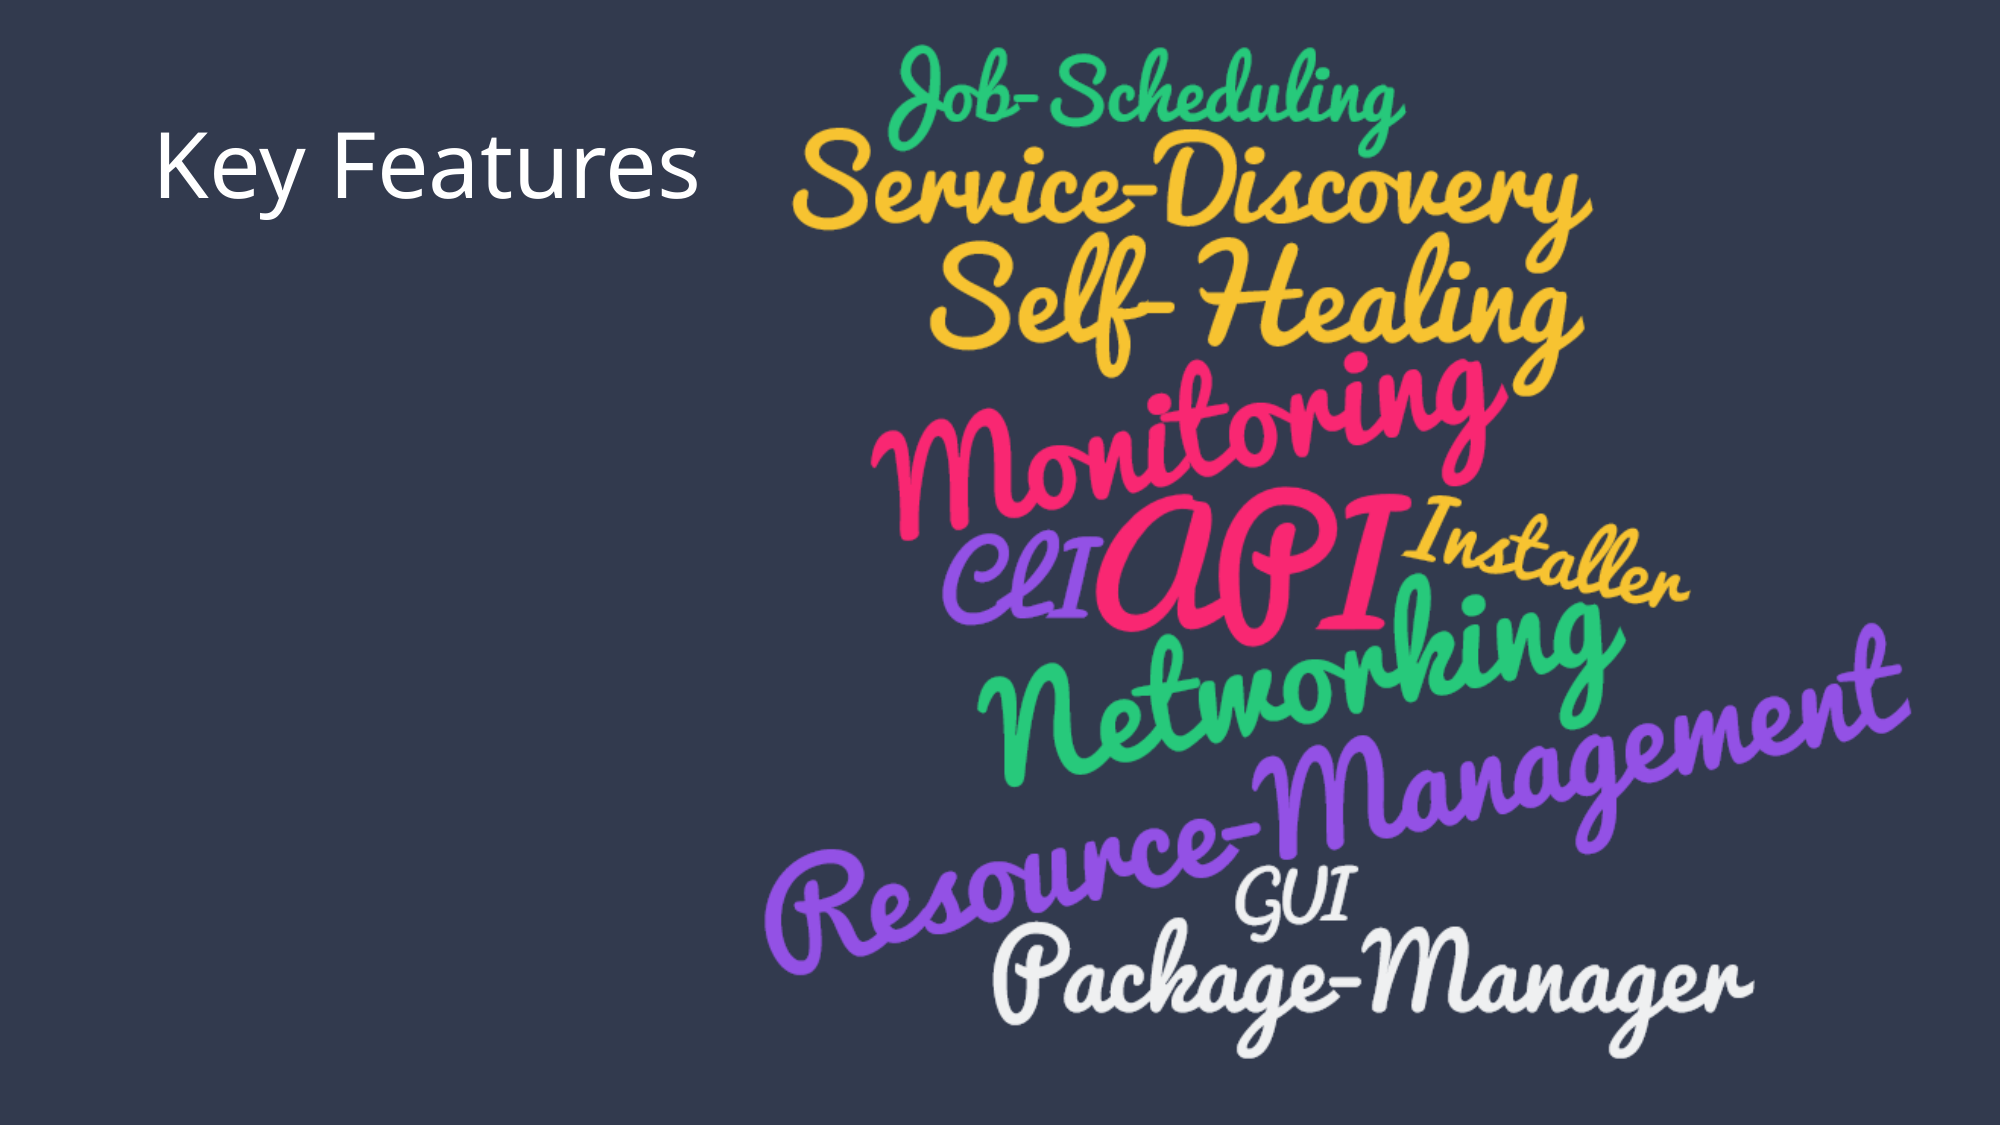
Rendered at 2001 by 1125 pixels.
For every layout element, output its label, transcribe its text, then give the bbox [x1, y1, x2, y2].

title Key Features [137, 59, 731, 278]
picture [731, 14, 1934, 1075]
